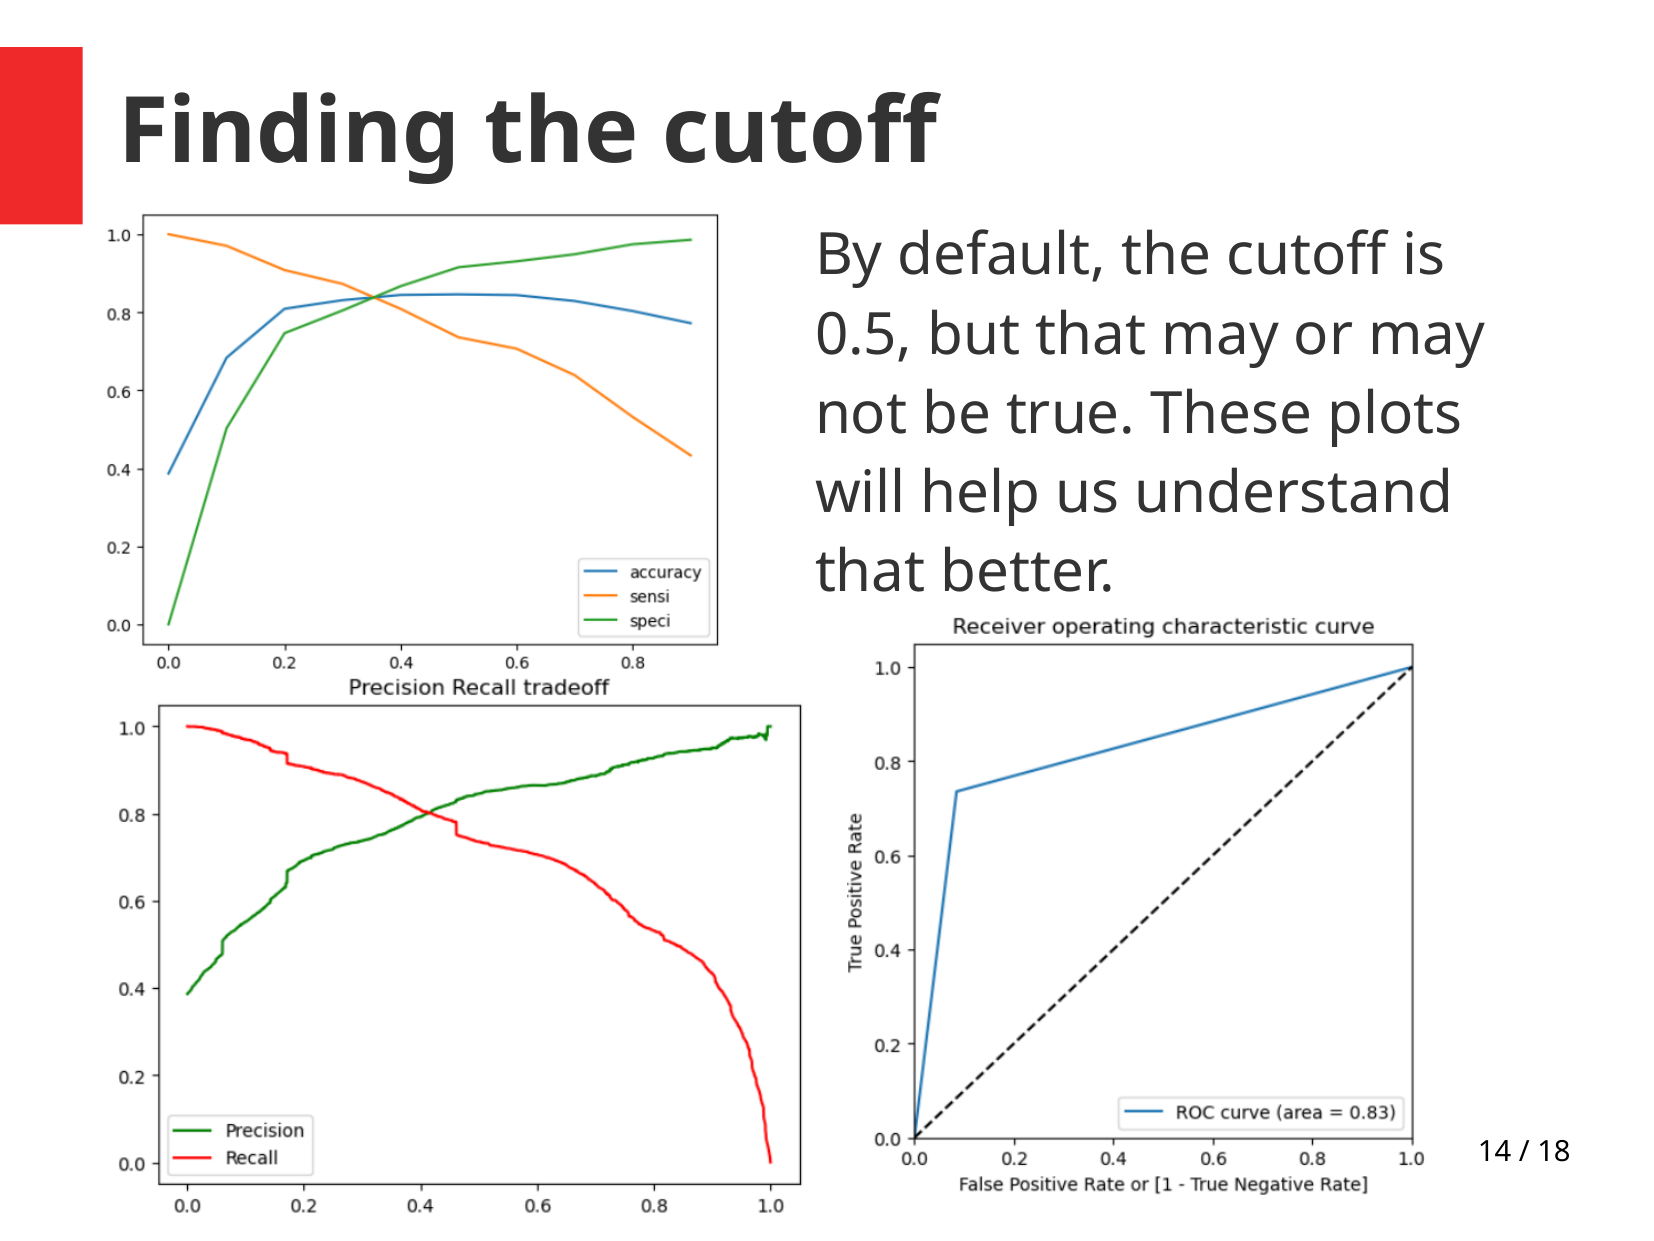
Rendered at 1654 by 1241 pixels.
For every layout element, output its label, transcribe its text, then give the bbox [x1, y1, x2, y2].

title Finding the cutoff [118, 23, 1571, 231]
picture [94, 200, 815, 1229]
picture [838, 602, 1440, 1205]
list By default, the cutoff is 0.5, but that may or may not be true. These plots will help us understand that better. [814, 212, 1524, 603]
